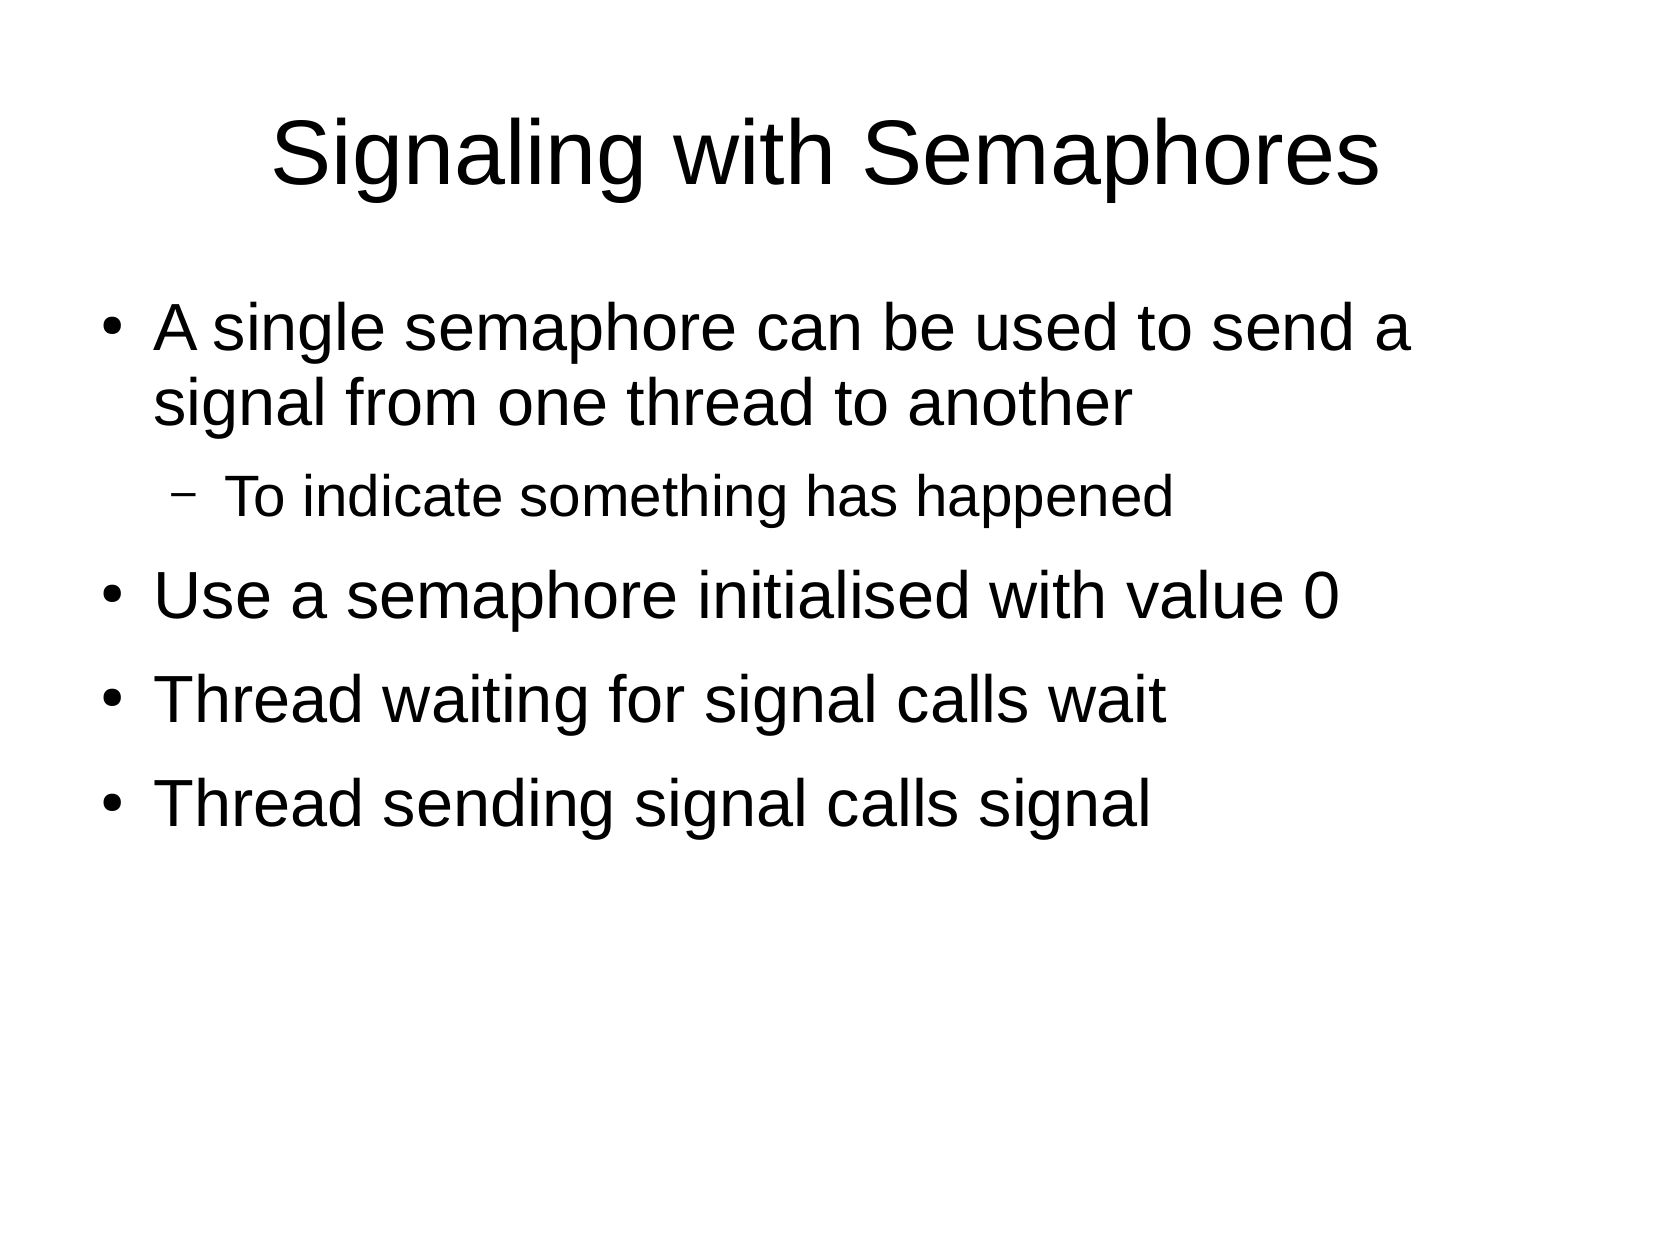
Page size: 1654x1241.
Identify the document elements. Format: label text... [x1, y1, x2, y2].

list A single semaphore can be used to send a signal from one thread to another To indicate something has happened Use a semaphore initialised with value 0 Thread waiting for signal calls wait Thread sending signal calls signal [82, 290, 1571, 1010]
title Signaling with Semaphores [82, 49, 1571, 257]
